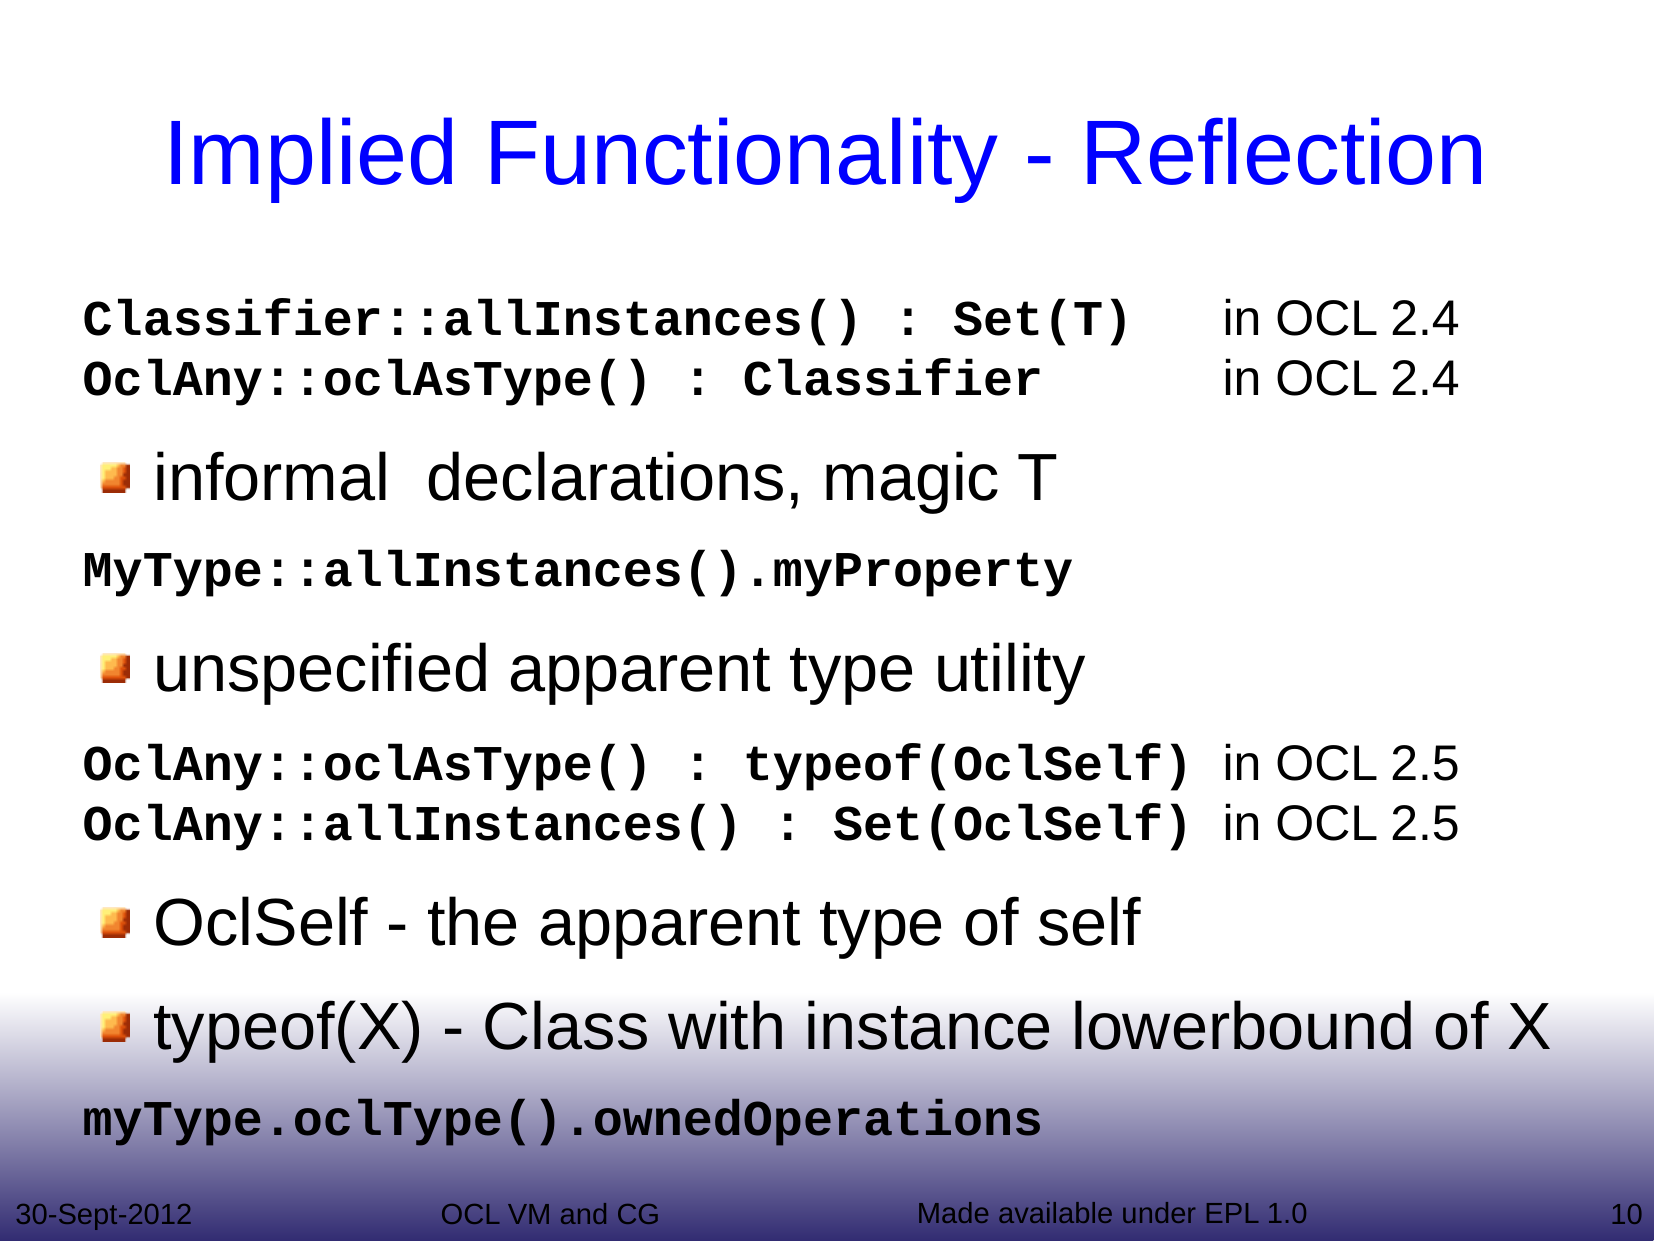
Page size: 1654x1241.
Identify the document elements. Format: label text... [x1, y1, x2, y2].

list Classifier::allInstances() : Set(T) in OCL 2.4 OclAny::oclAsType() : Classifier in OCL 2.4 informal declarations, magic T MyType::allInstances().myProperty unspecified apparent type utility OclAny::oclAsType() : typeof(OclSelf) in OCL 2.5 OclAny::allInstances() : Set(OclSelf) in OCL 2.5 OclSelf - the apparent type of self typeof(X) - Class with instance lowerbound of X myType.oclType().ownedOperations [82, 290, 1571, 1149]
title Implied Functionality - Reflection [82, 49, 1571, 257]
